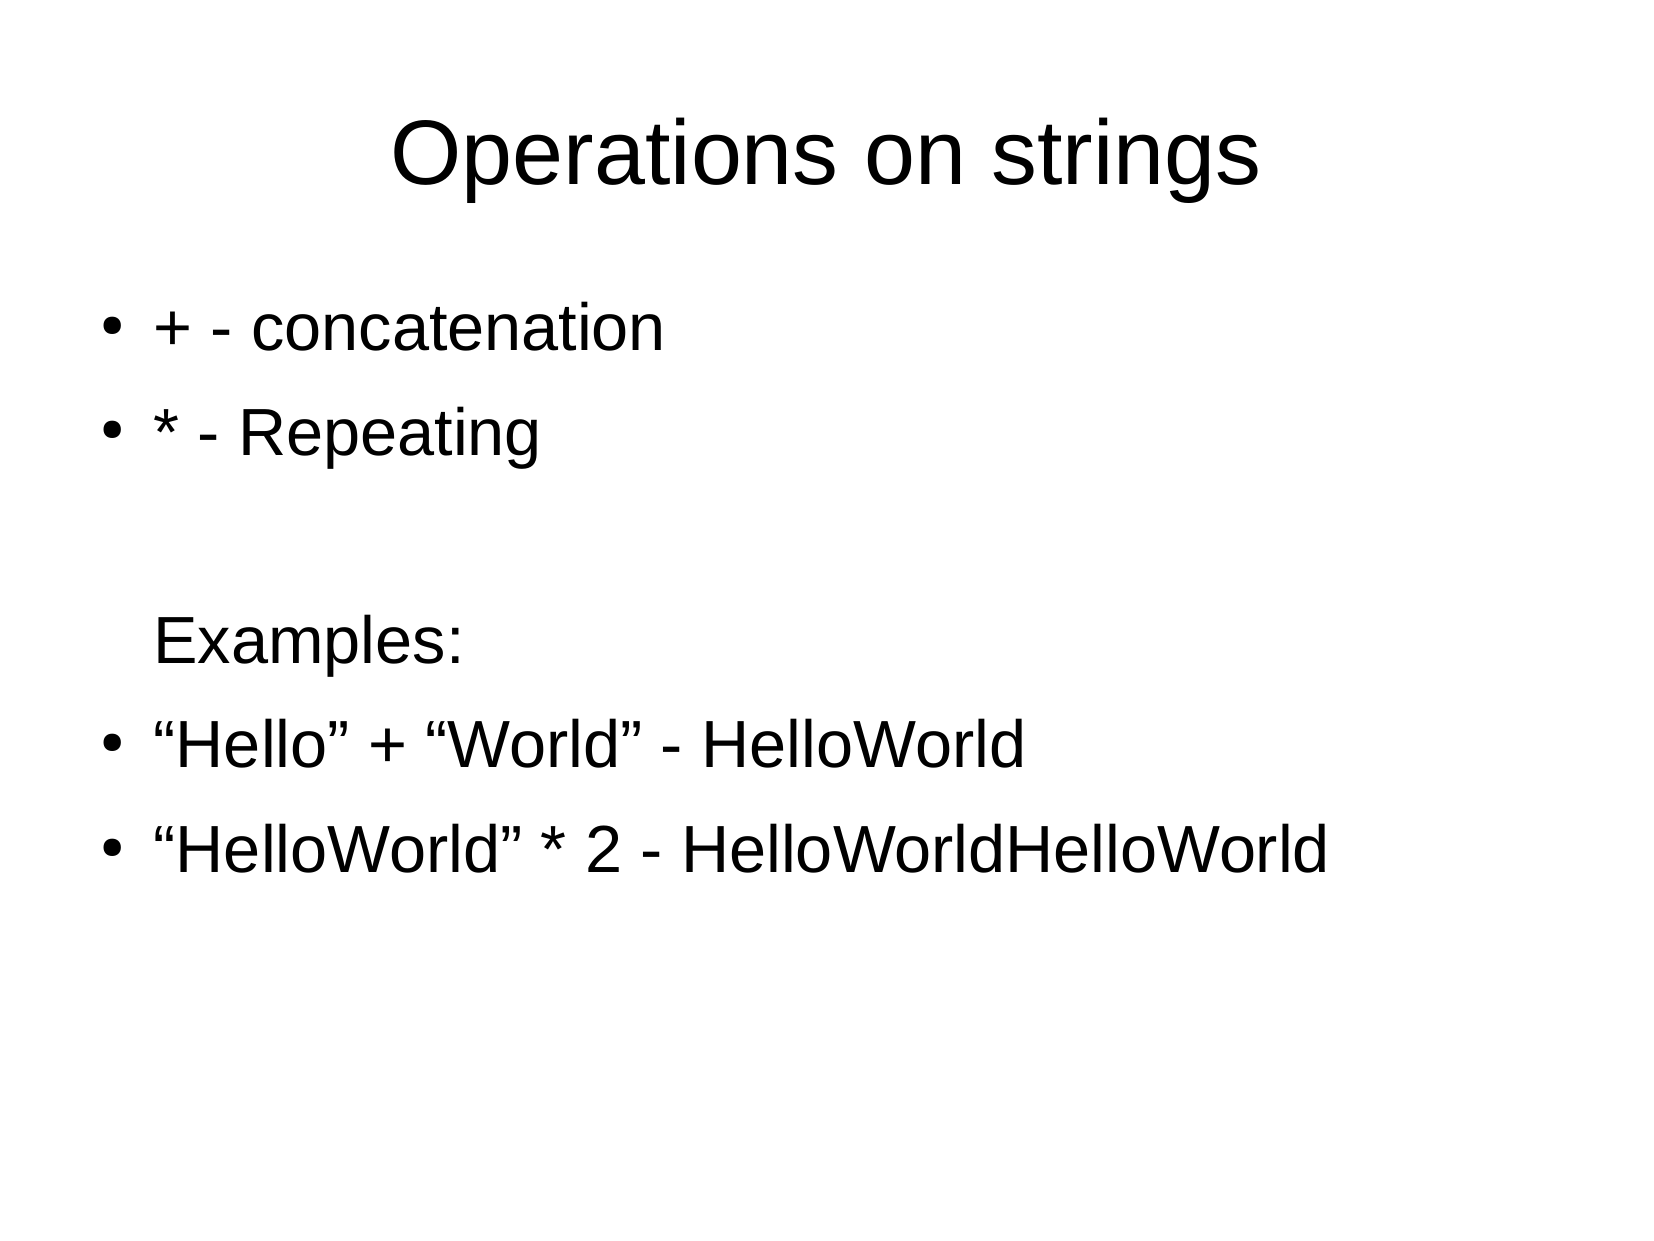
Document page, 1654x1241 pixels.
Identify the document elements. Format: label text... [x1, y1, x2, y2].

list + - concatenation * - Repeating Examples: “Hello” + “World” - HelloWorld “HelloWorld” * 2 - HelloWorldHelloWorld [82, 290, 1571, 1010]
title Operations on strings [82, 49, 1571, 257]
